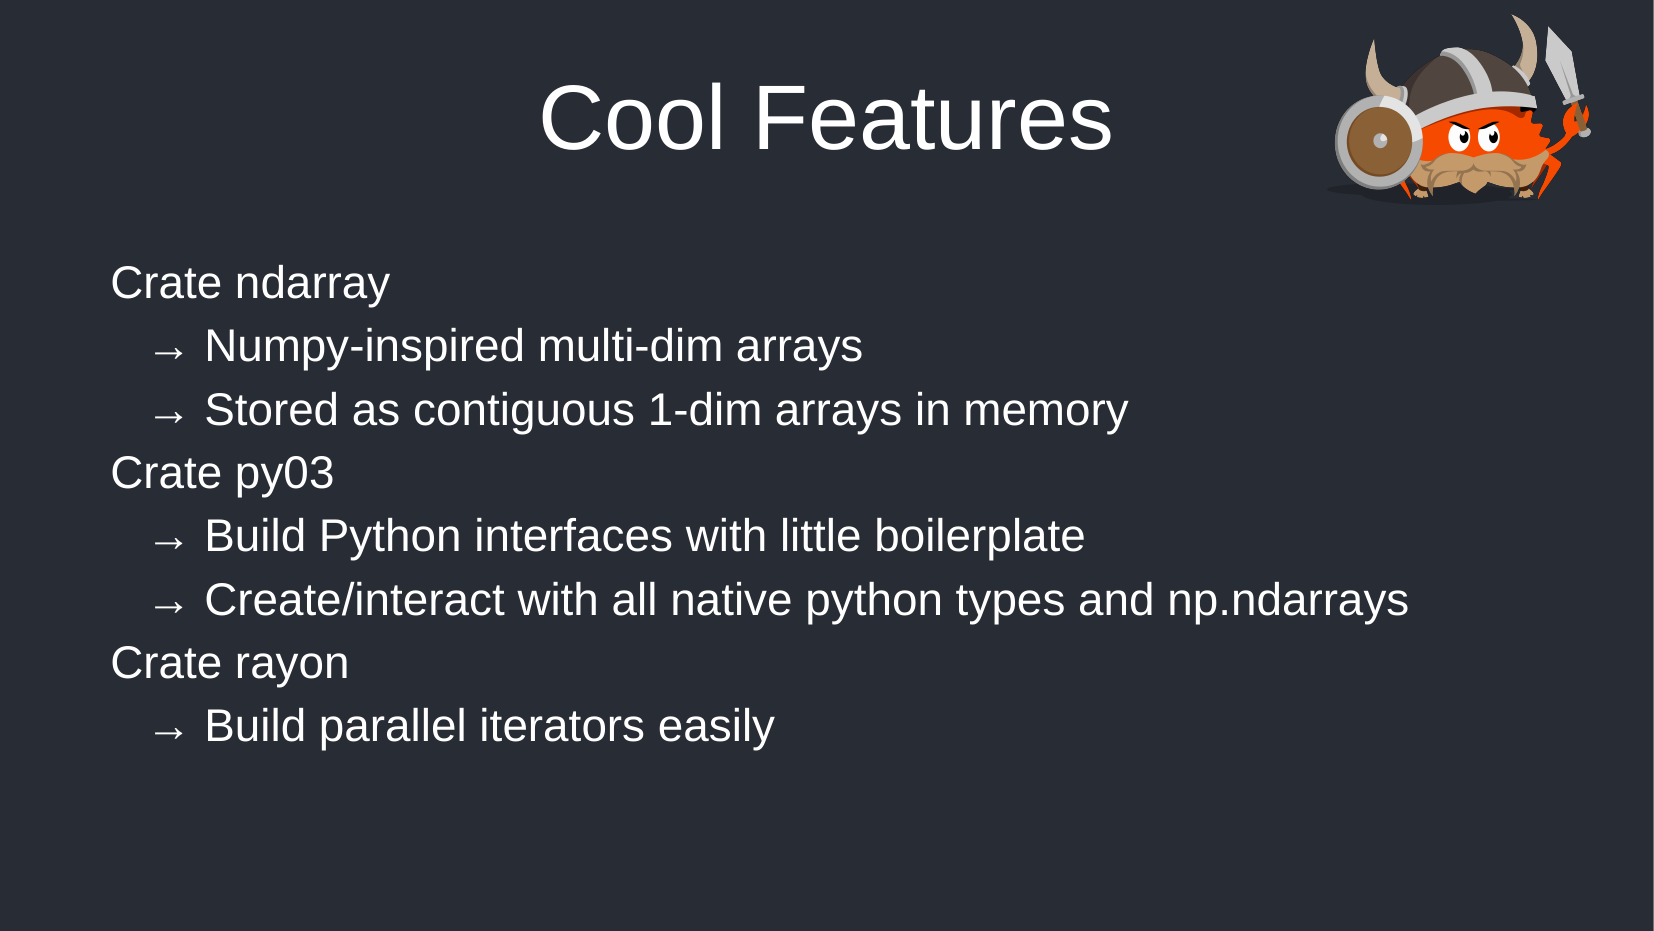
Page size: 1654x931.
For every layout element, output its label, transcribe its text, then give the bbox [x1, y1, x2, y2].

picture [0, 0, 1654, 931]
text_box Crate ndarray → Numpy-inspired multi-dim arrays → Stored as contiguous 1-dim arrays in memory Crate py03 → Build Python interfaces with little boilerplate → Create/interact with all native python types and np.ndarrays Crate rayon → Build parallel iterators easily [75, 257, 1564, 752]
title Cool Features [82, 39, 1327, 196]
